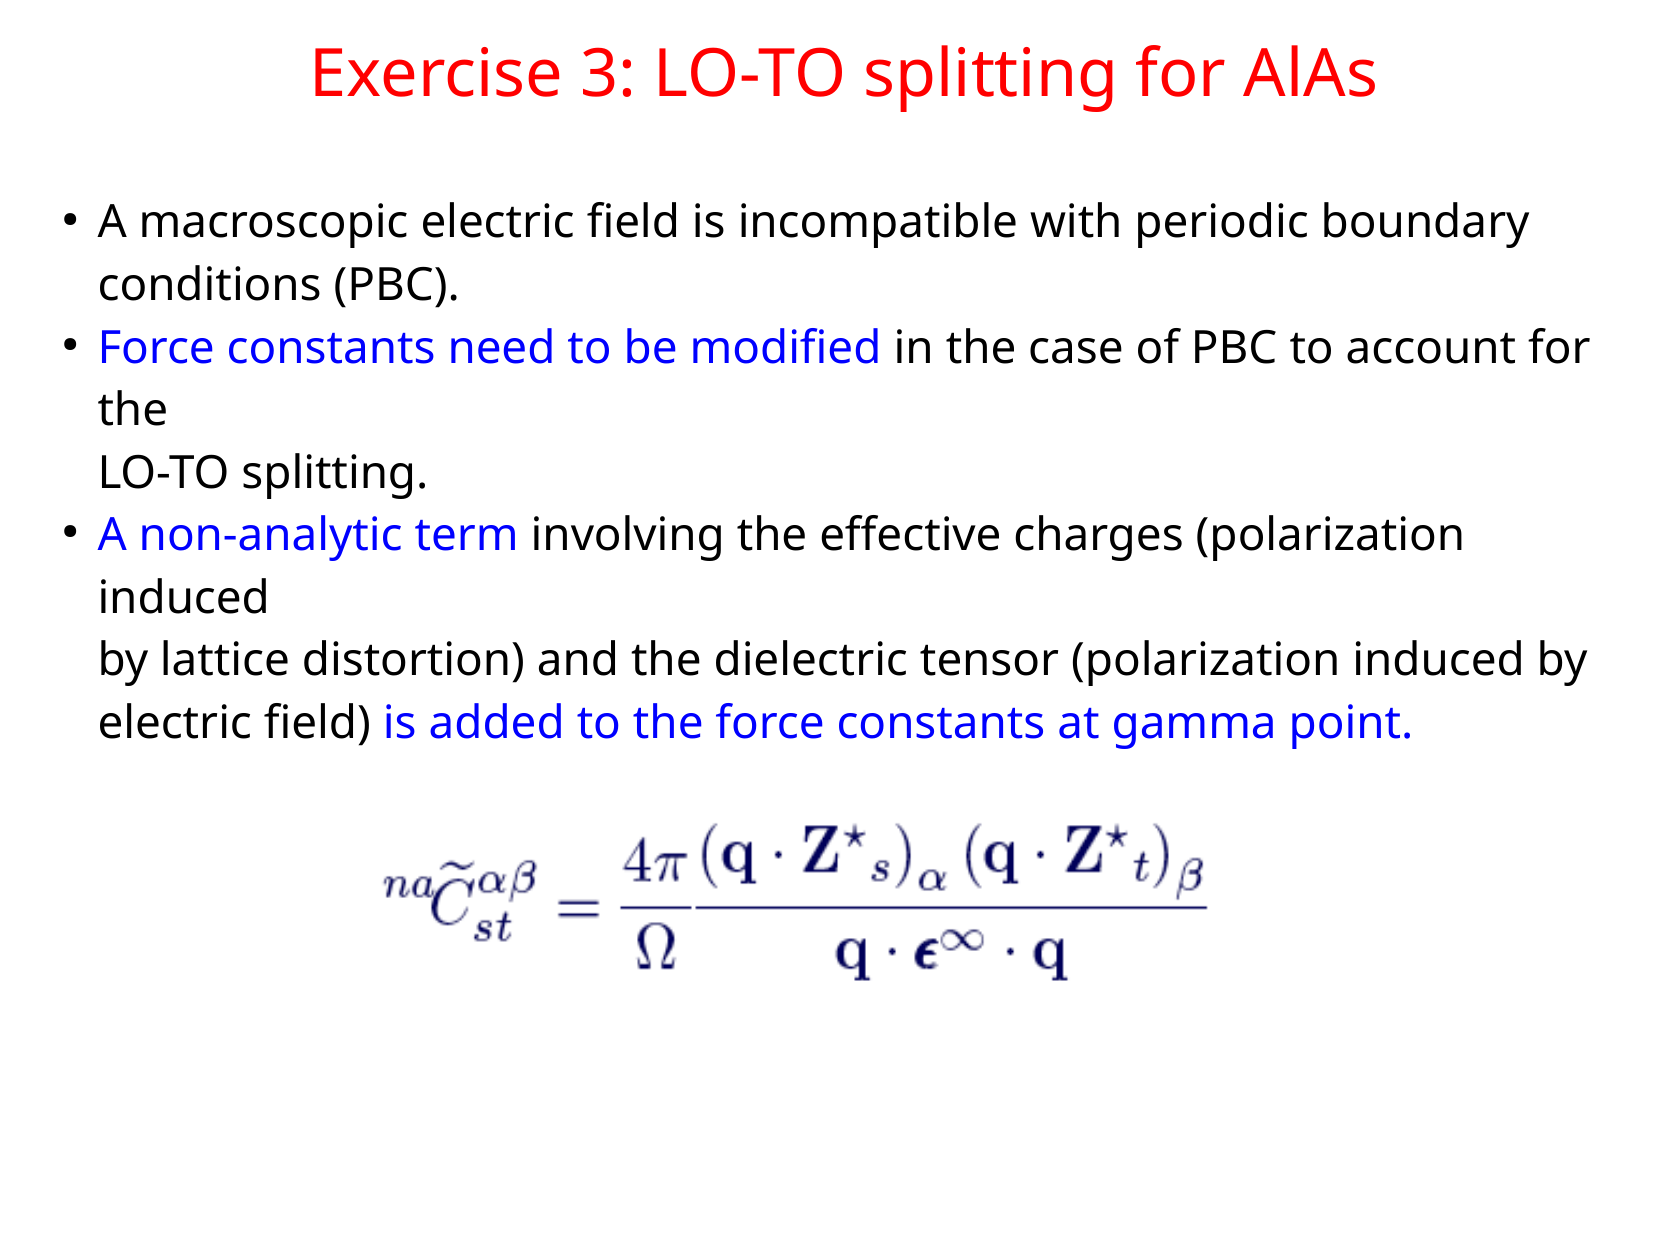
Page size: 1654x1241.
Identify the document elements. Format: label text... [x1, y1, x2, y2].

picture [359, 755, 1229, 1004]
title Exercise 3: LO-TO splitting for AlAs [35, 0, 1654, 174]
text_box A macroscopic electric field is incompatible with periodic boundary conditions (PBC). Force constants need to be modified in the case of PBC to account for the LO-TO splitting. A non-analytic term involving the effective charges (polarization induced by lattice distortion) and the dielectric tensor (polarization induced by electric field) is added to the force constants at gamma point. [47, 181, 1619, 668]
